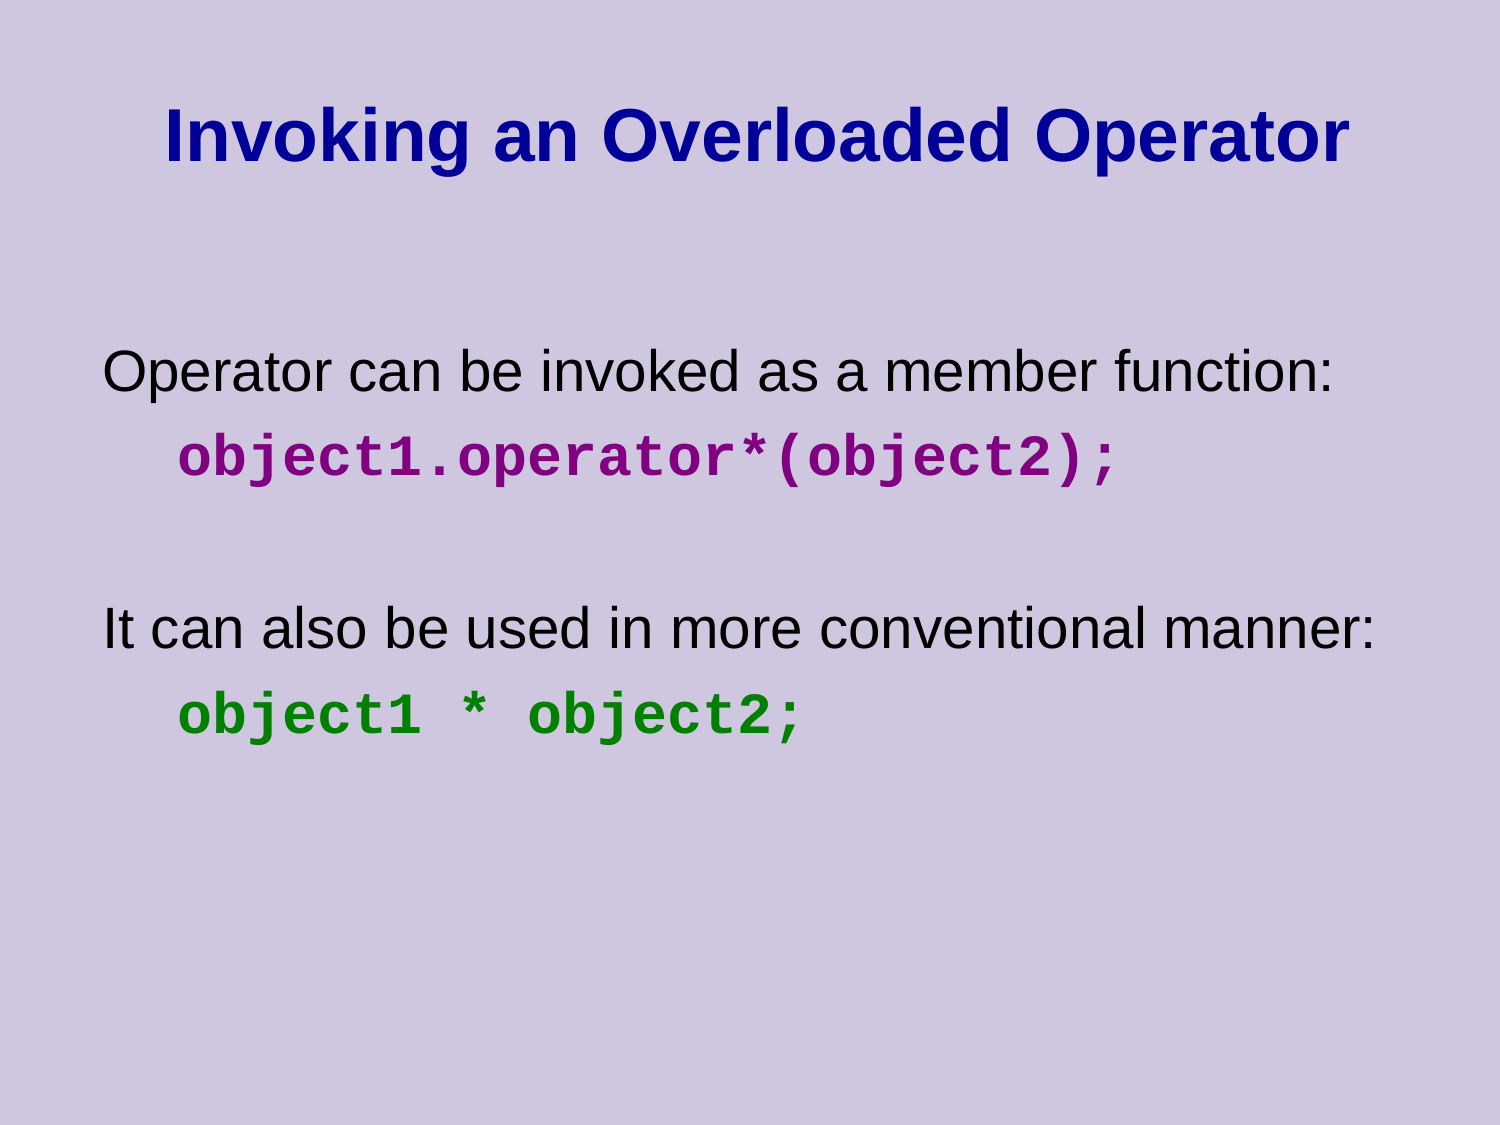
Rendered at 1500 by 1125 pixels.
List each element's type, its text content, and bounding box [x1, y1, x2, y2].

list Operator can be invoked as a member function: object1.operator*(object2); It can also be used in more conventional manner: object1 * object2; [87, 324, 1407, 979]
title Invoking an Overloaded Operator [150, 29, 1425, 233]
